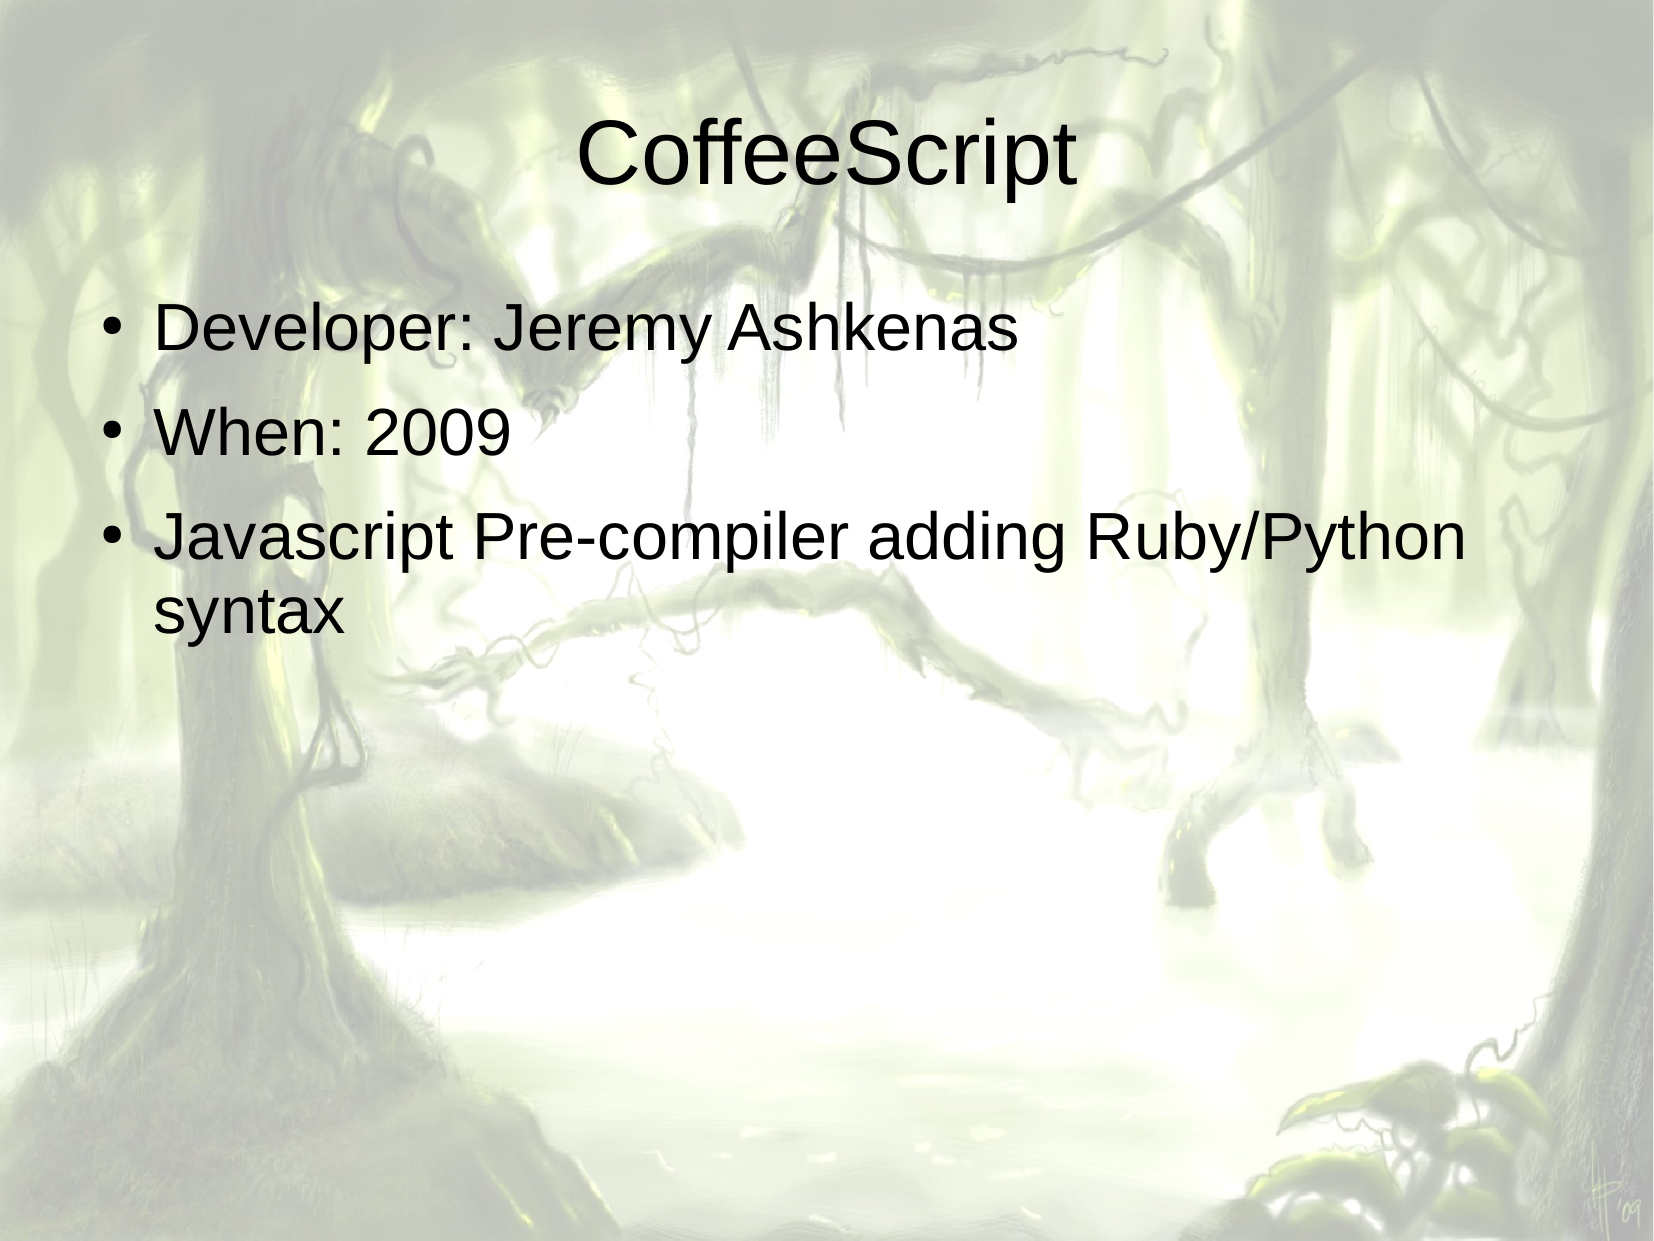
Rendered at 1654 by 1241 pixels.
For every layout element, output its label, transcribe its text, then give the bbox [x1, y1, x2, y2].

title CoffeeScript [82, 49, 1571, 257]
list Developer: Jeremy Ashkenas When: 2009 Javascript Pre-compiler adding Ruby/Python syntax [82, 290, 1538, 1010]
